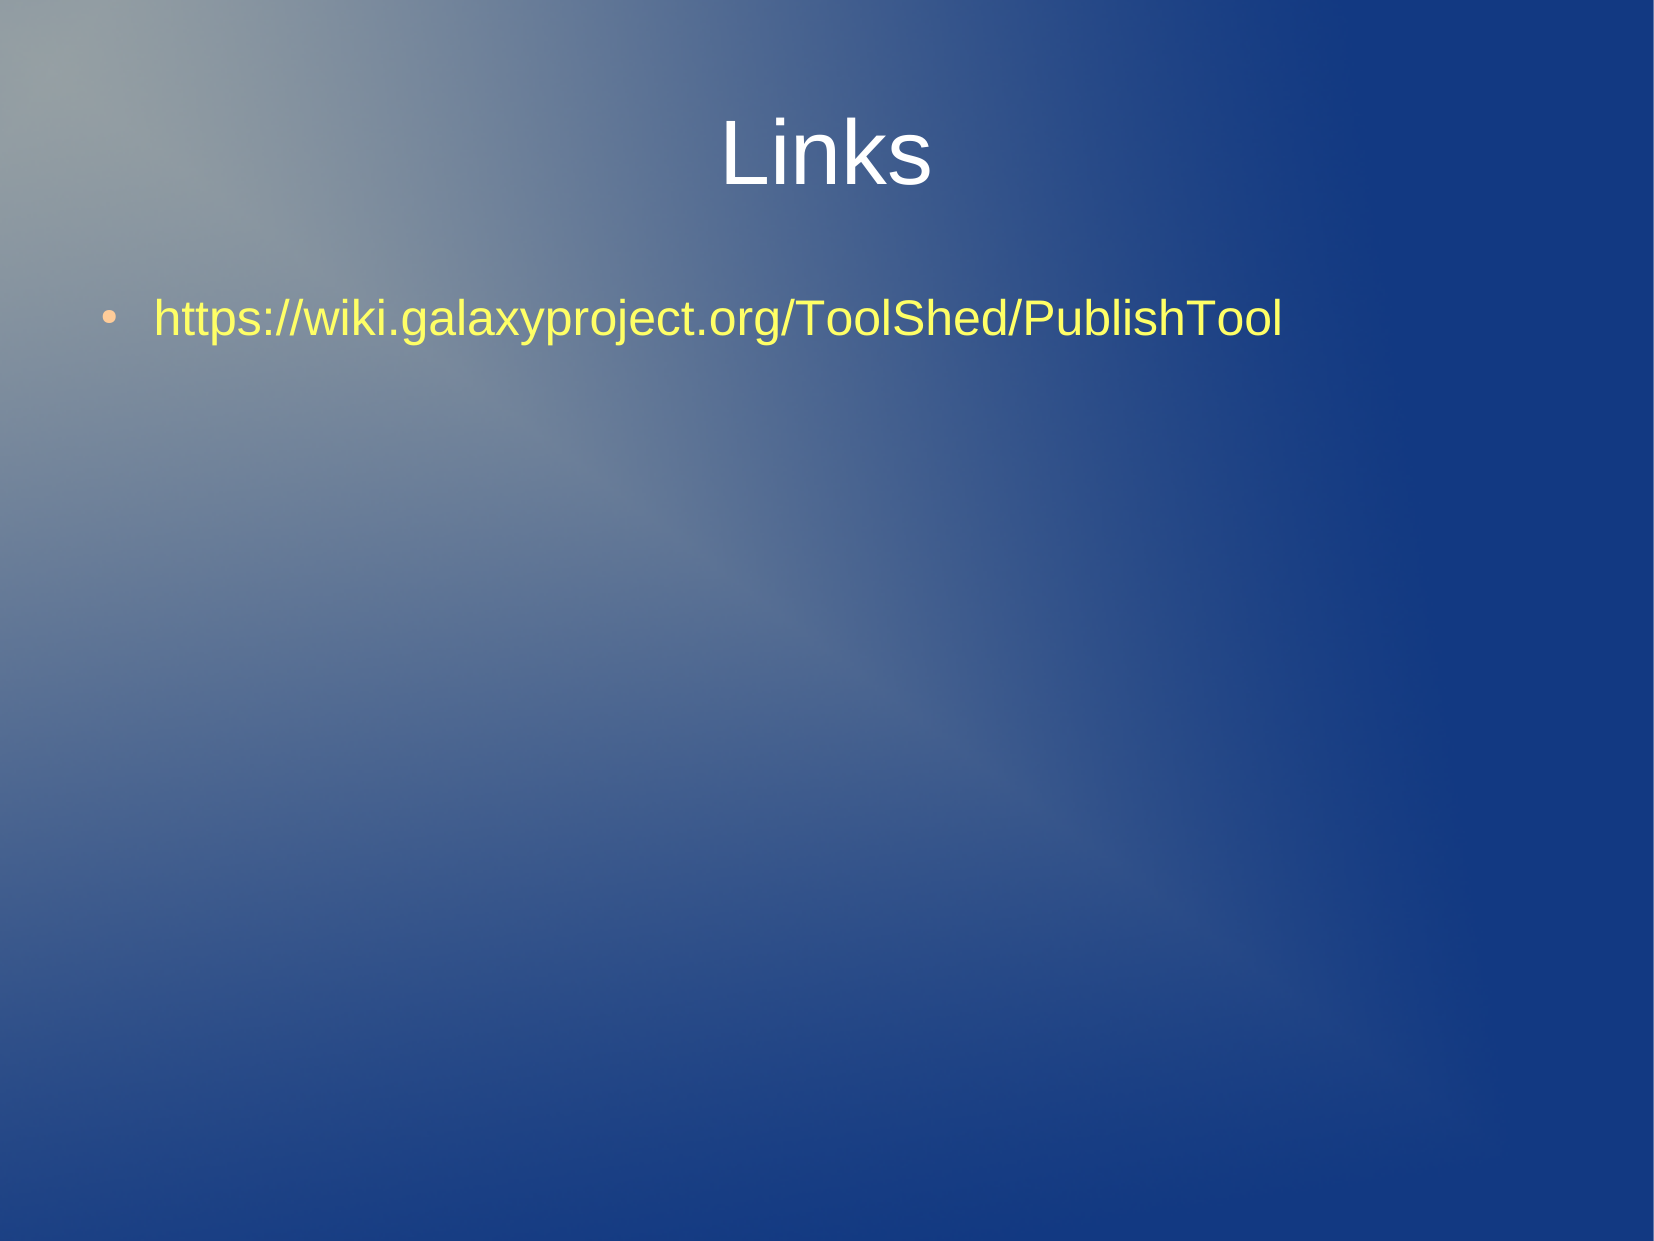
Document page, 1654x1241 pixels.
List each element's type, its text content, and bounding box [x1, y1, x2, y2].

list https://wiki.galaxyproject.org/ToolShed/PublishTool [82, 290, 1571, 1010]
picture [0, 0, 1654, 1241]
title Links [82, 49, 1571, 257]
